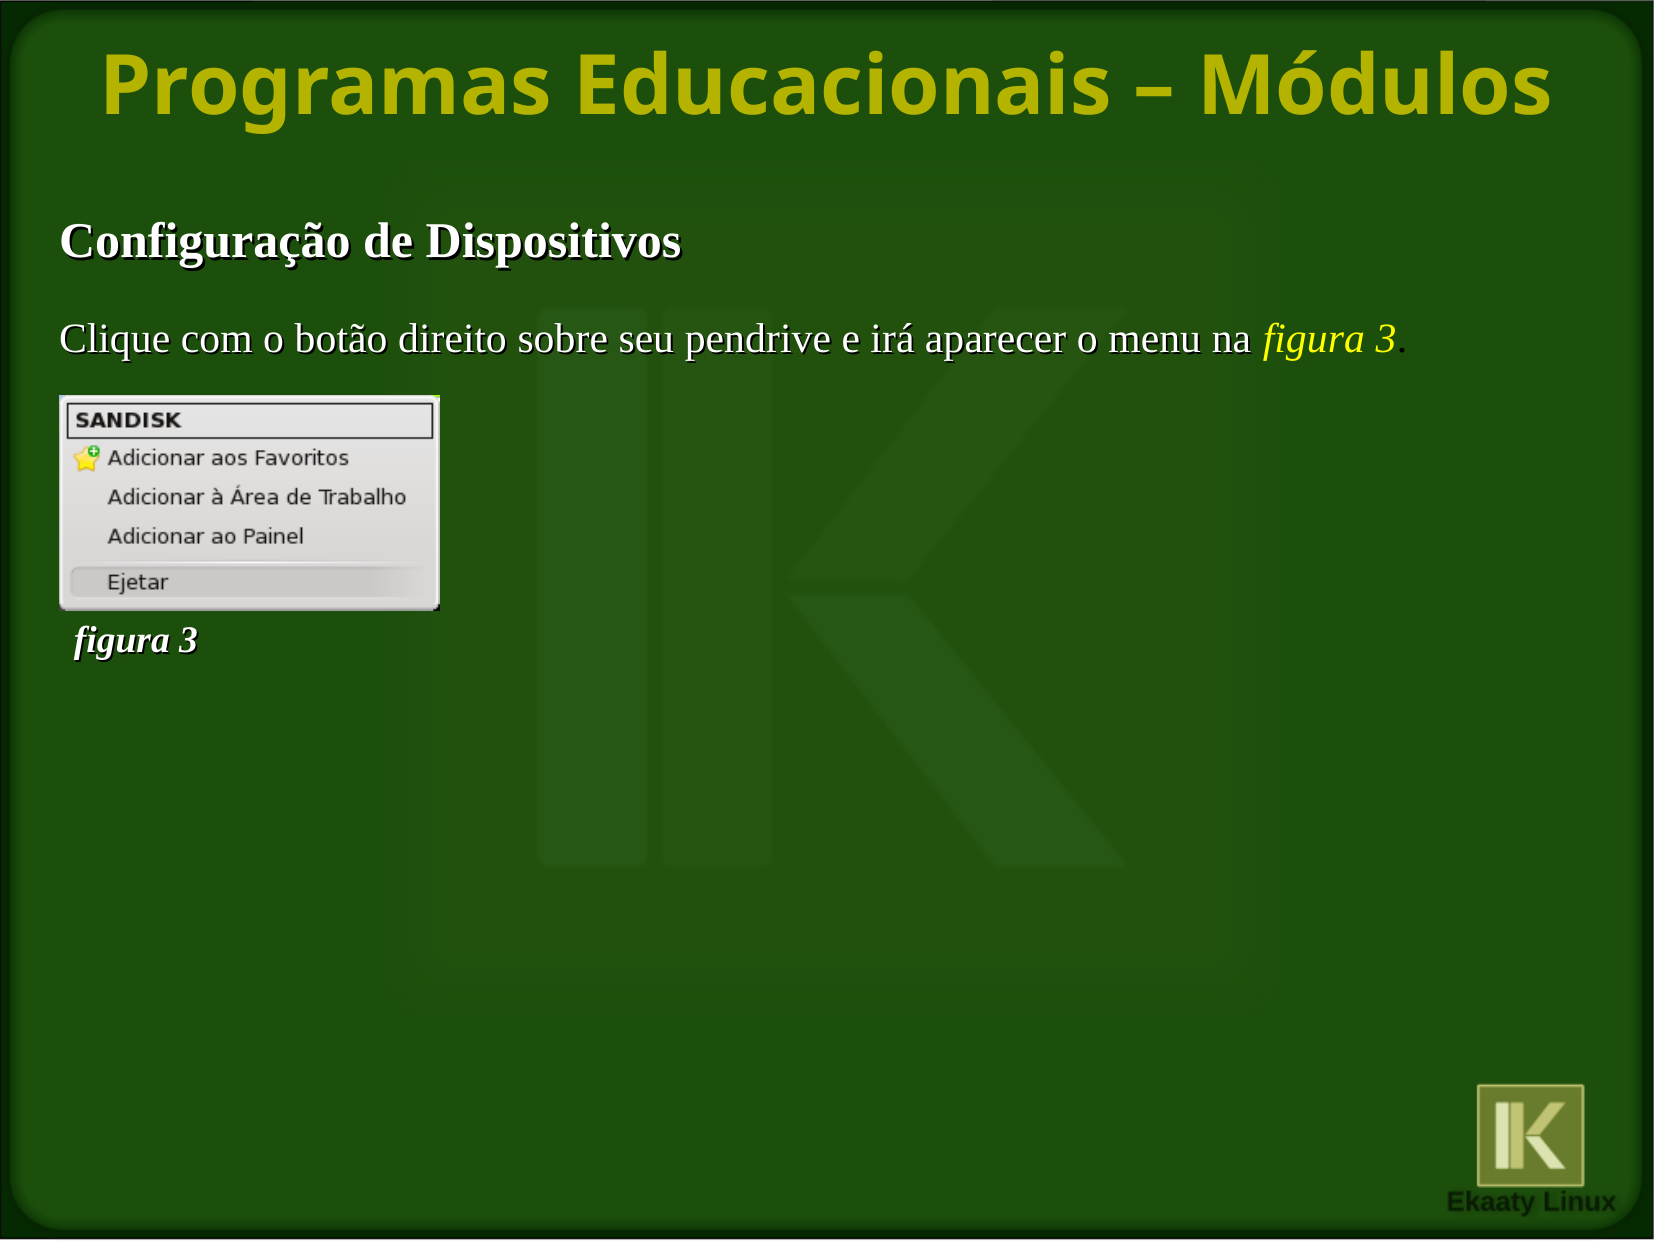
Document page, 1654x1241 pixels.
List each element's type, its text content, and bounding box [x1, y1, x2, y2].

text_box figura 3 [59, 612, 255, 669]
title Programas Educacionais – Módulos [38, 16, 1615, 148]
picture [0, 0, 1654, 1241]
list Configuração de Dispositivos Clique com o botão direito sobre seu pendrive e irá aparecer o menu na figura 3. [59, 213, 1548, 362]
